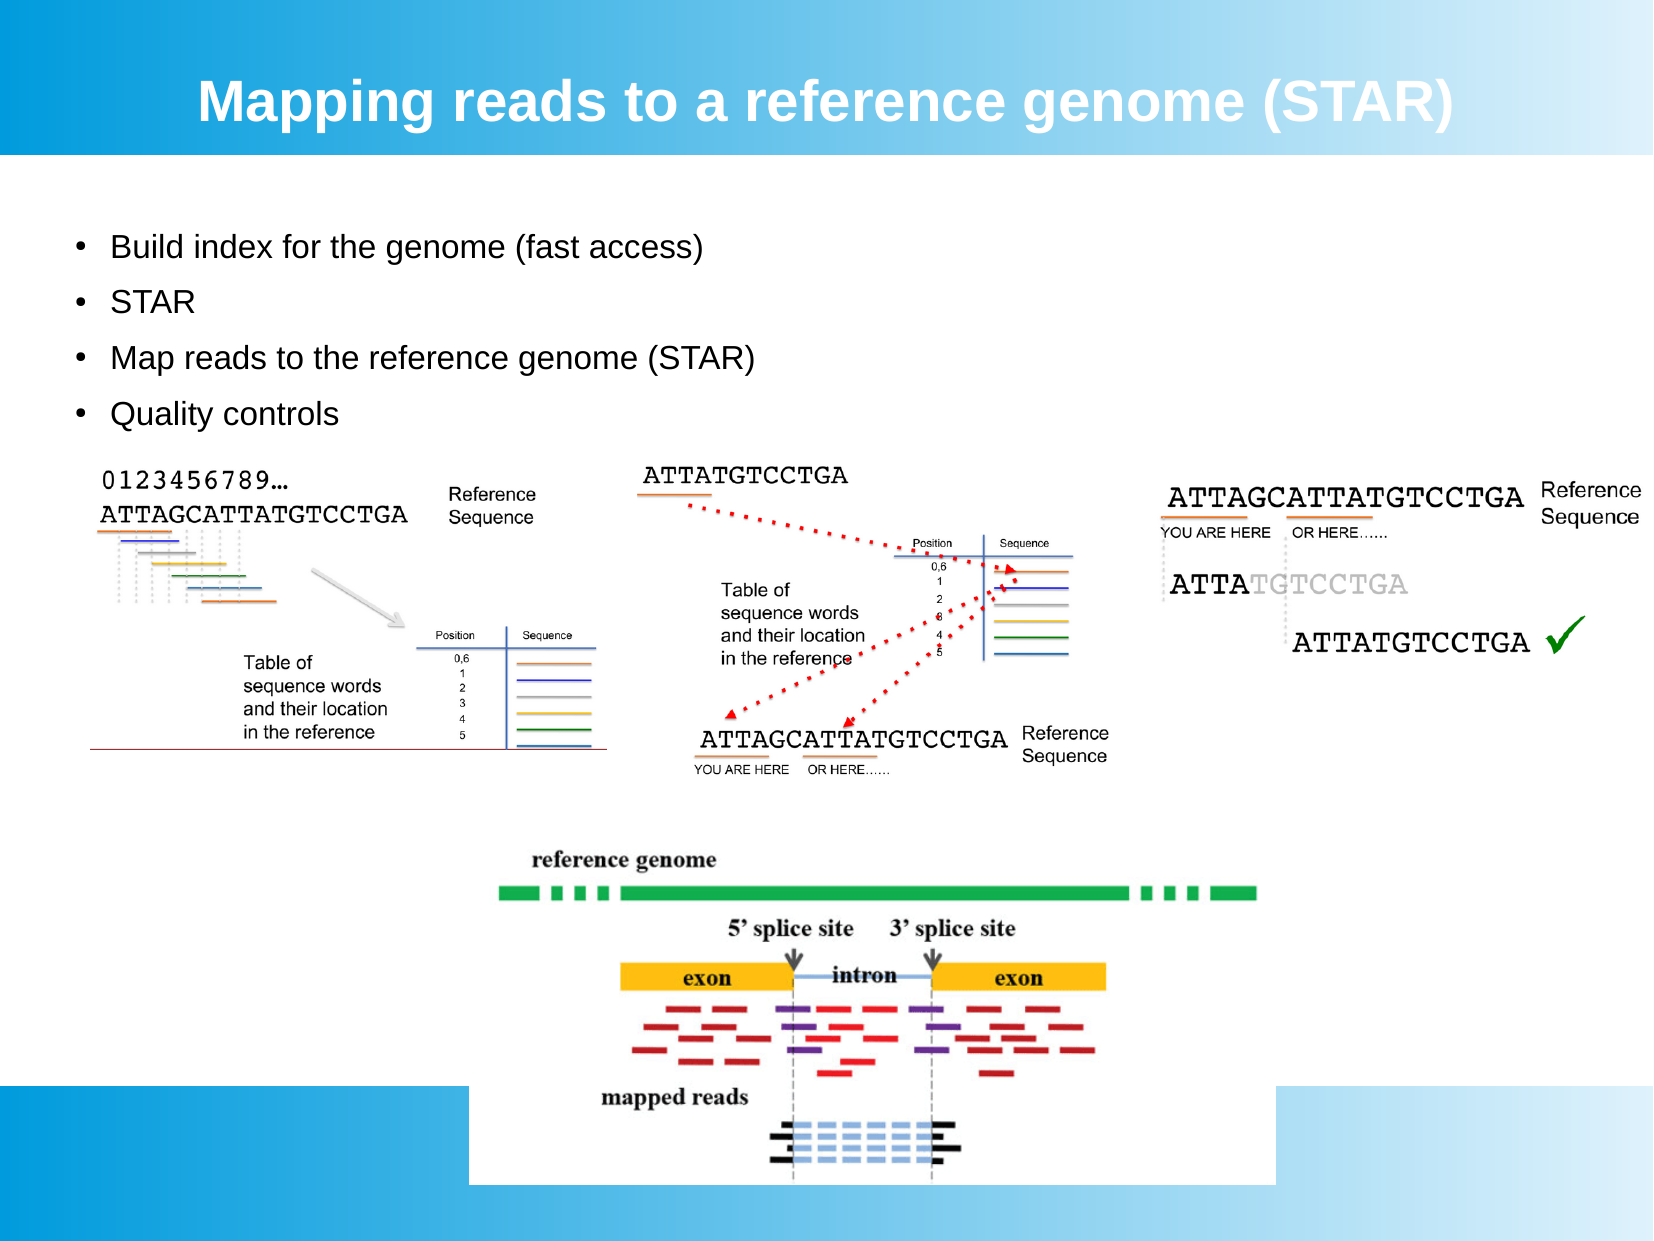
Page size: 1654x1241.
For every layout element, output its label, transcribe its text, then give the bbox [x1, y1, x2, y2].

text_box Build index for the genome (fast access) STAR Map reads to the reference genome (STAR) Quality controls [60, 202, 1531, 496]
title Mapping reads to a reference genome (STAR) [82, 49, 1571, 155]
picture [1138, 464, 1654, 682]
picture [90, 449, 607, 751]
picture [469, 824, 1276, 1186]
picture [637, 456, 1130, 788]
